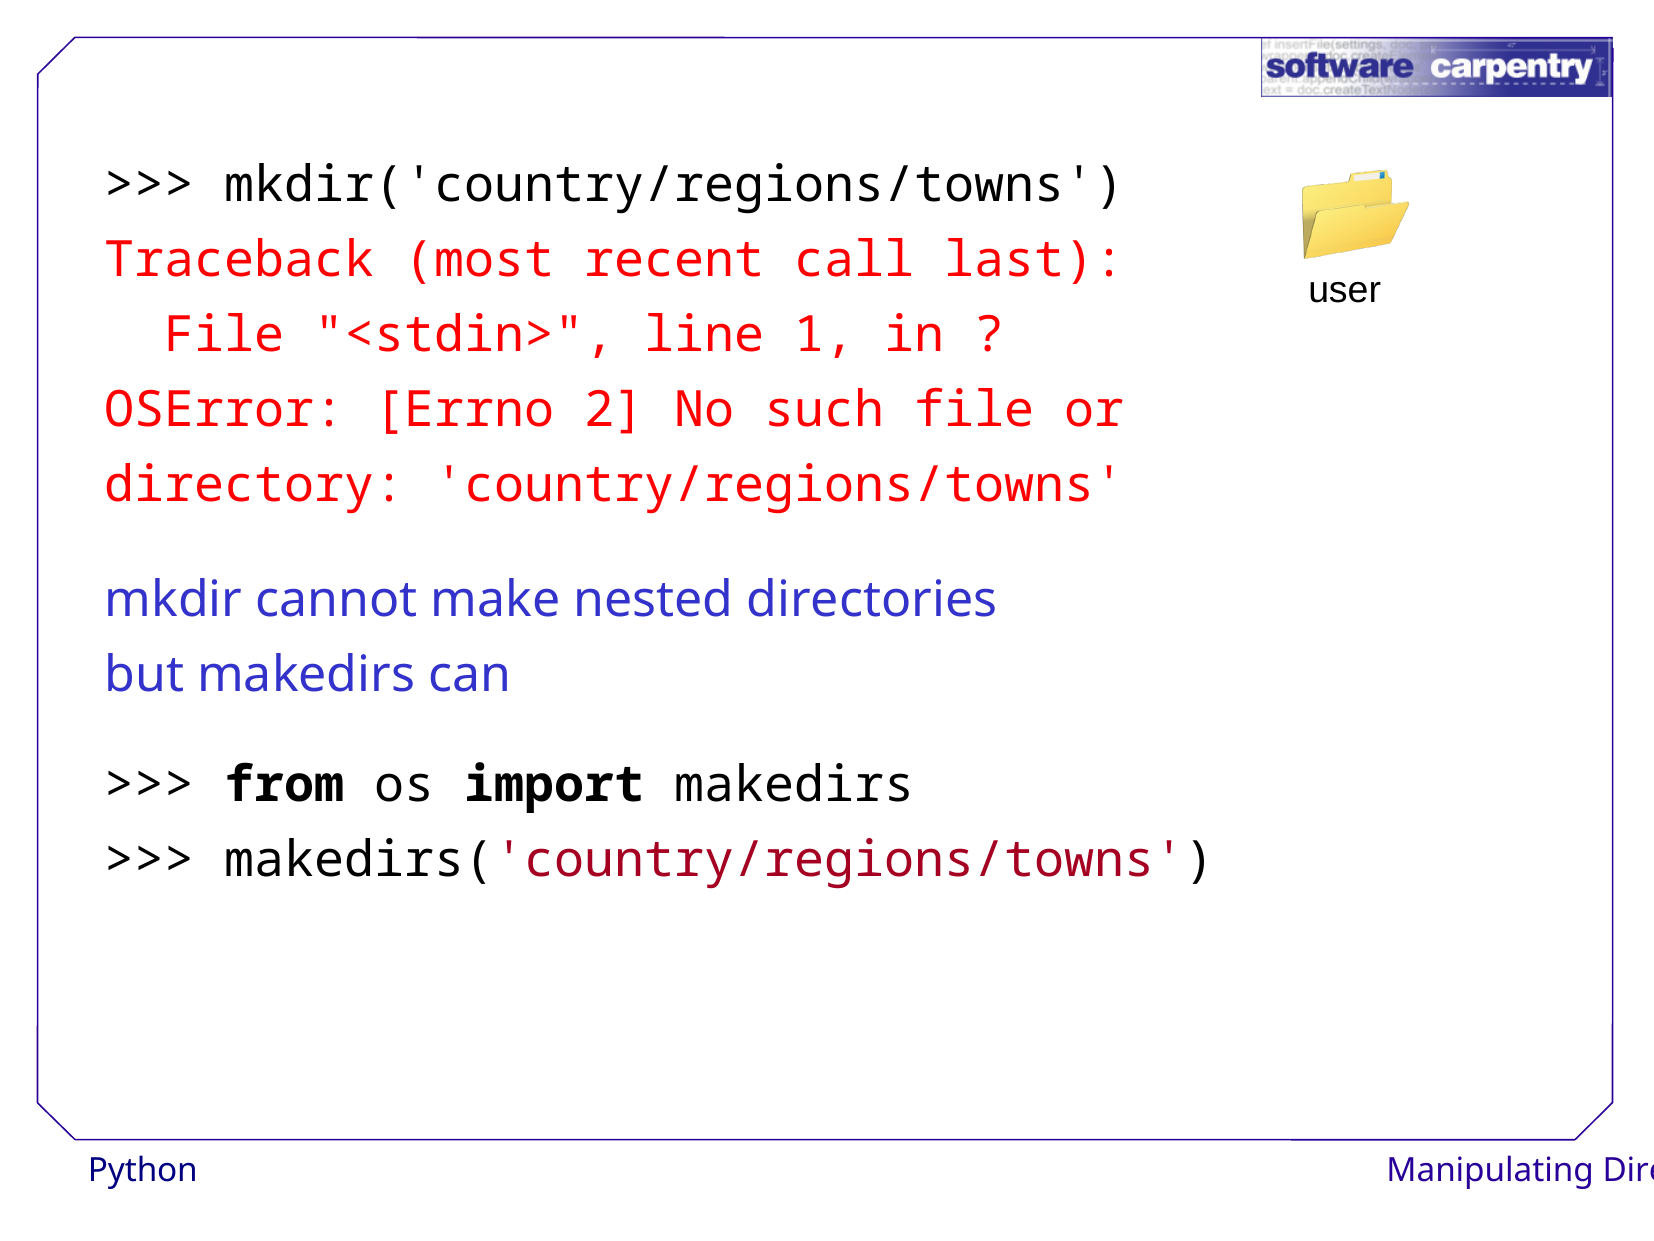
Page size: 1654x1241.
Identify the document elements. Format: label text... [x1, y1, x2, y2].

text_box user [1293, 261, 1396, 319]
picture [1261, 39, 1613, 97]
text_box >>> mkdir('country/regions/towns') Traceback (most recent call last): File "<stdin>", line 1, in ? OSError: [Errno 2] No such file or directory: 'country/regions/towns' >>> from os import makedirs >>> makedirs('country/regions/towns') [89, 128, 1512, 1037]
text_box mkdir cannot make nested directories but makedirs can [89, 544, 809, 640]
picture [1298, 156, 1413, 273]
